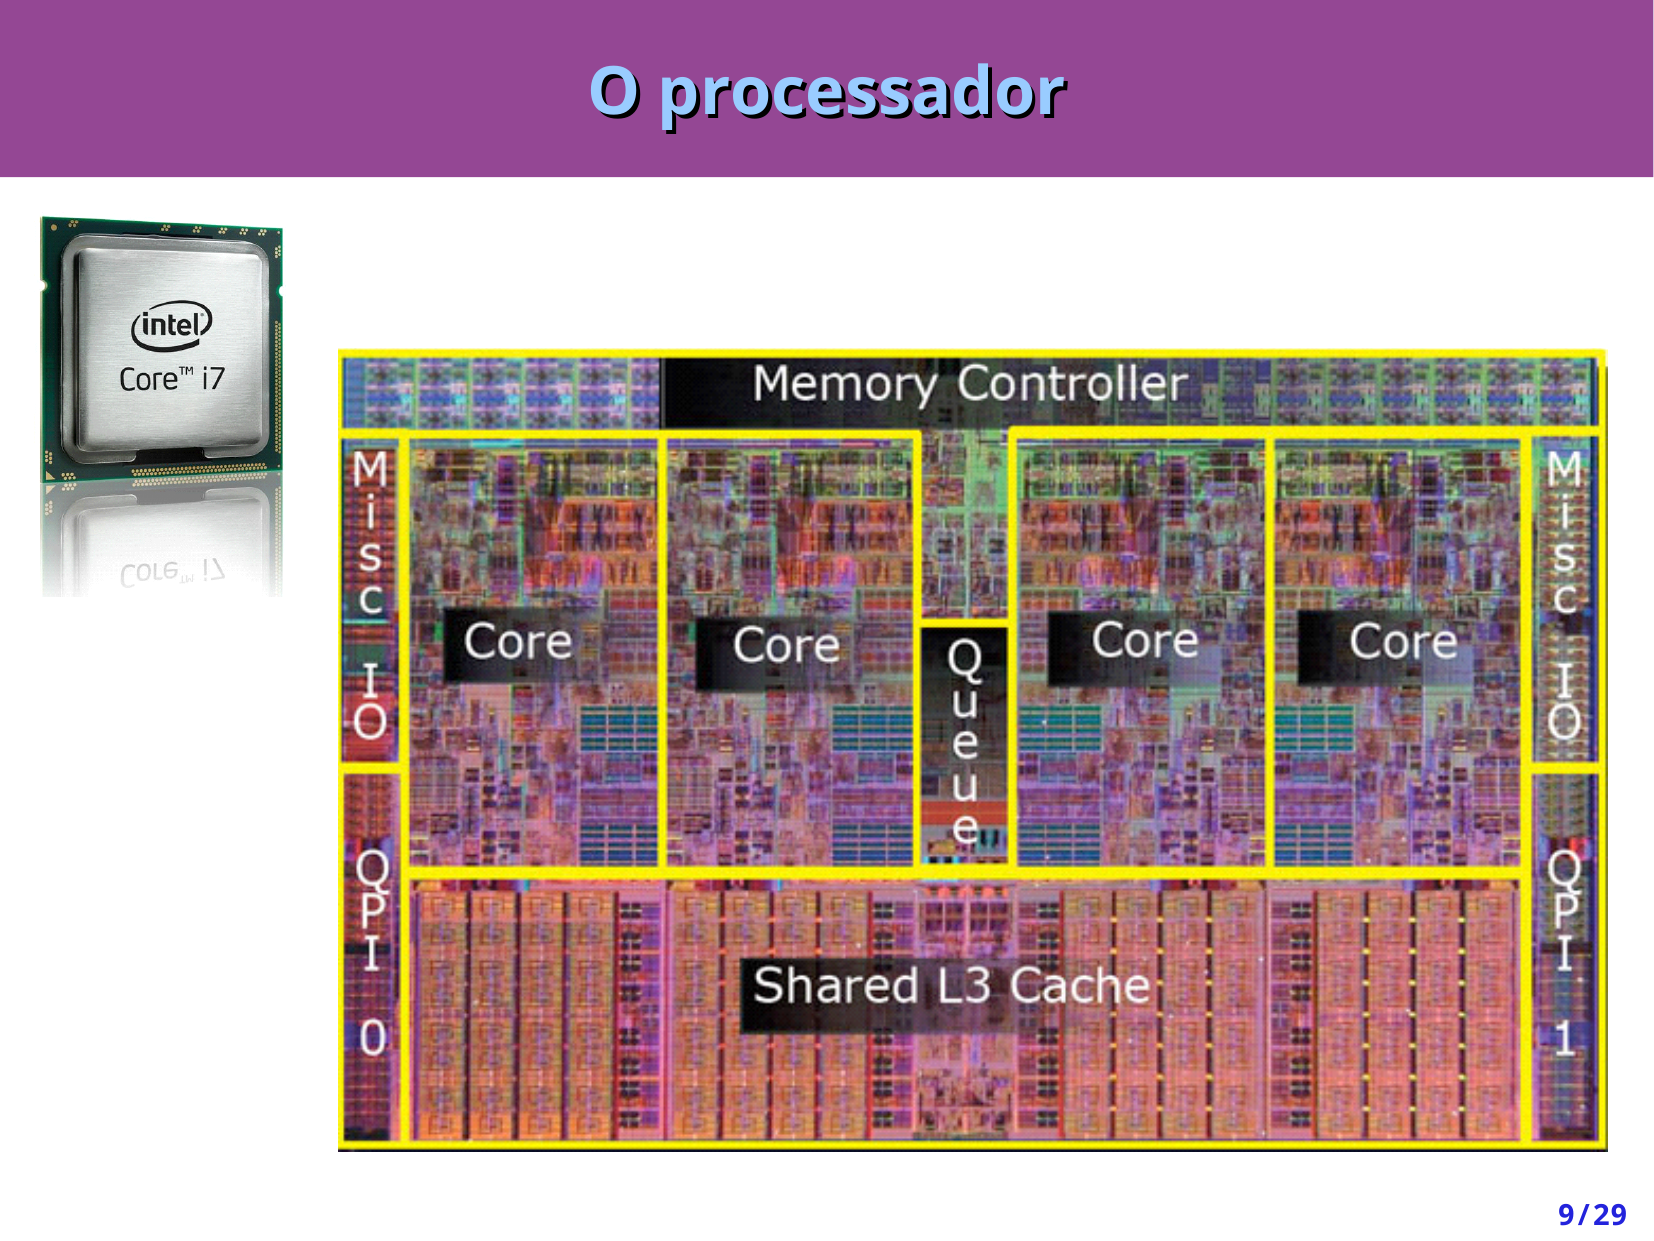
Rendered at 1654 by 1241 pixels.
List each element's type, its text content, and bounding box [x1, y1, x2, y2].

picture [34, 212, 286, 597]
title O processador [0, 0, 1654, 178]
picture [338, 348, 1608, 1152]
